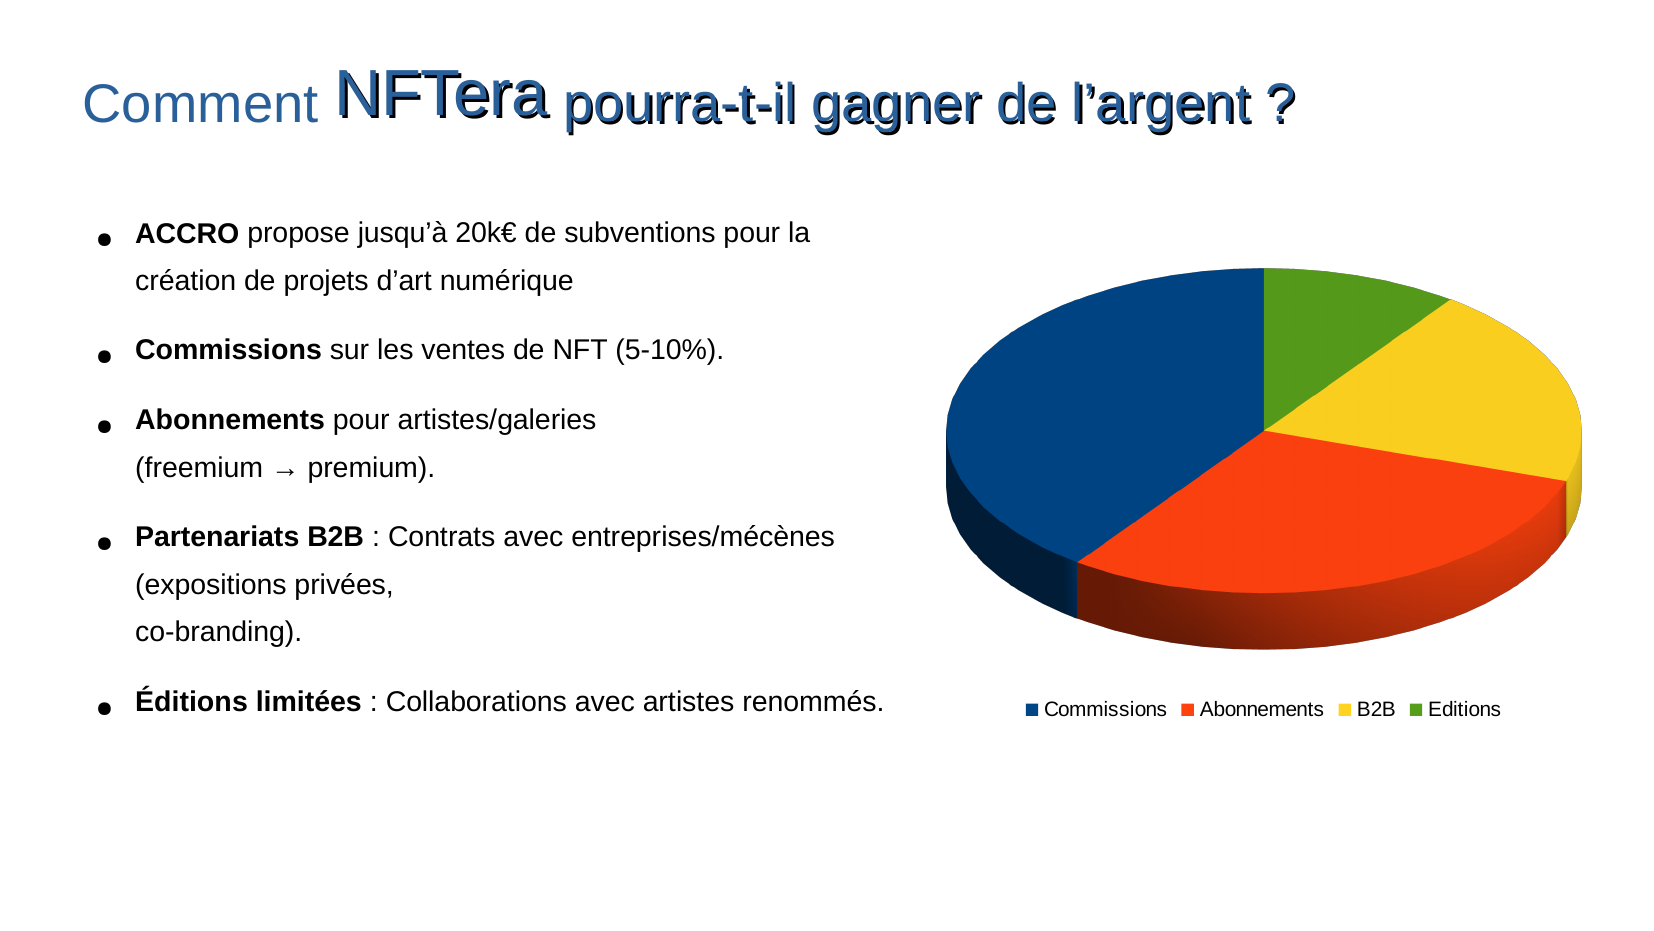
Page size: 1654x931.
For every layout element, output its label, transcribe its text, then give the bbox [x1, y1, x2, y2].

title Comment NFTera pourra-t-il gagner de l’argent ? [82, 37, 1571, 193]
list ACCRO propose jusqu’à 20k€ de subventions pour la création de projets d’art numérique Commissions sur les ventes de NFT (5-10%). Abonnements pour artistes/galeries (freemium → premium). Partenariats B2B : Contrats avec entreprises/mécènes (expositions privées, co-branding). Éditions limitées : Collaborations avec artistes renommés. [82, 217, 886, 758]
chart [933, 236, 1595, 728]
